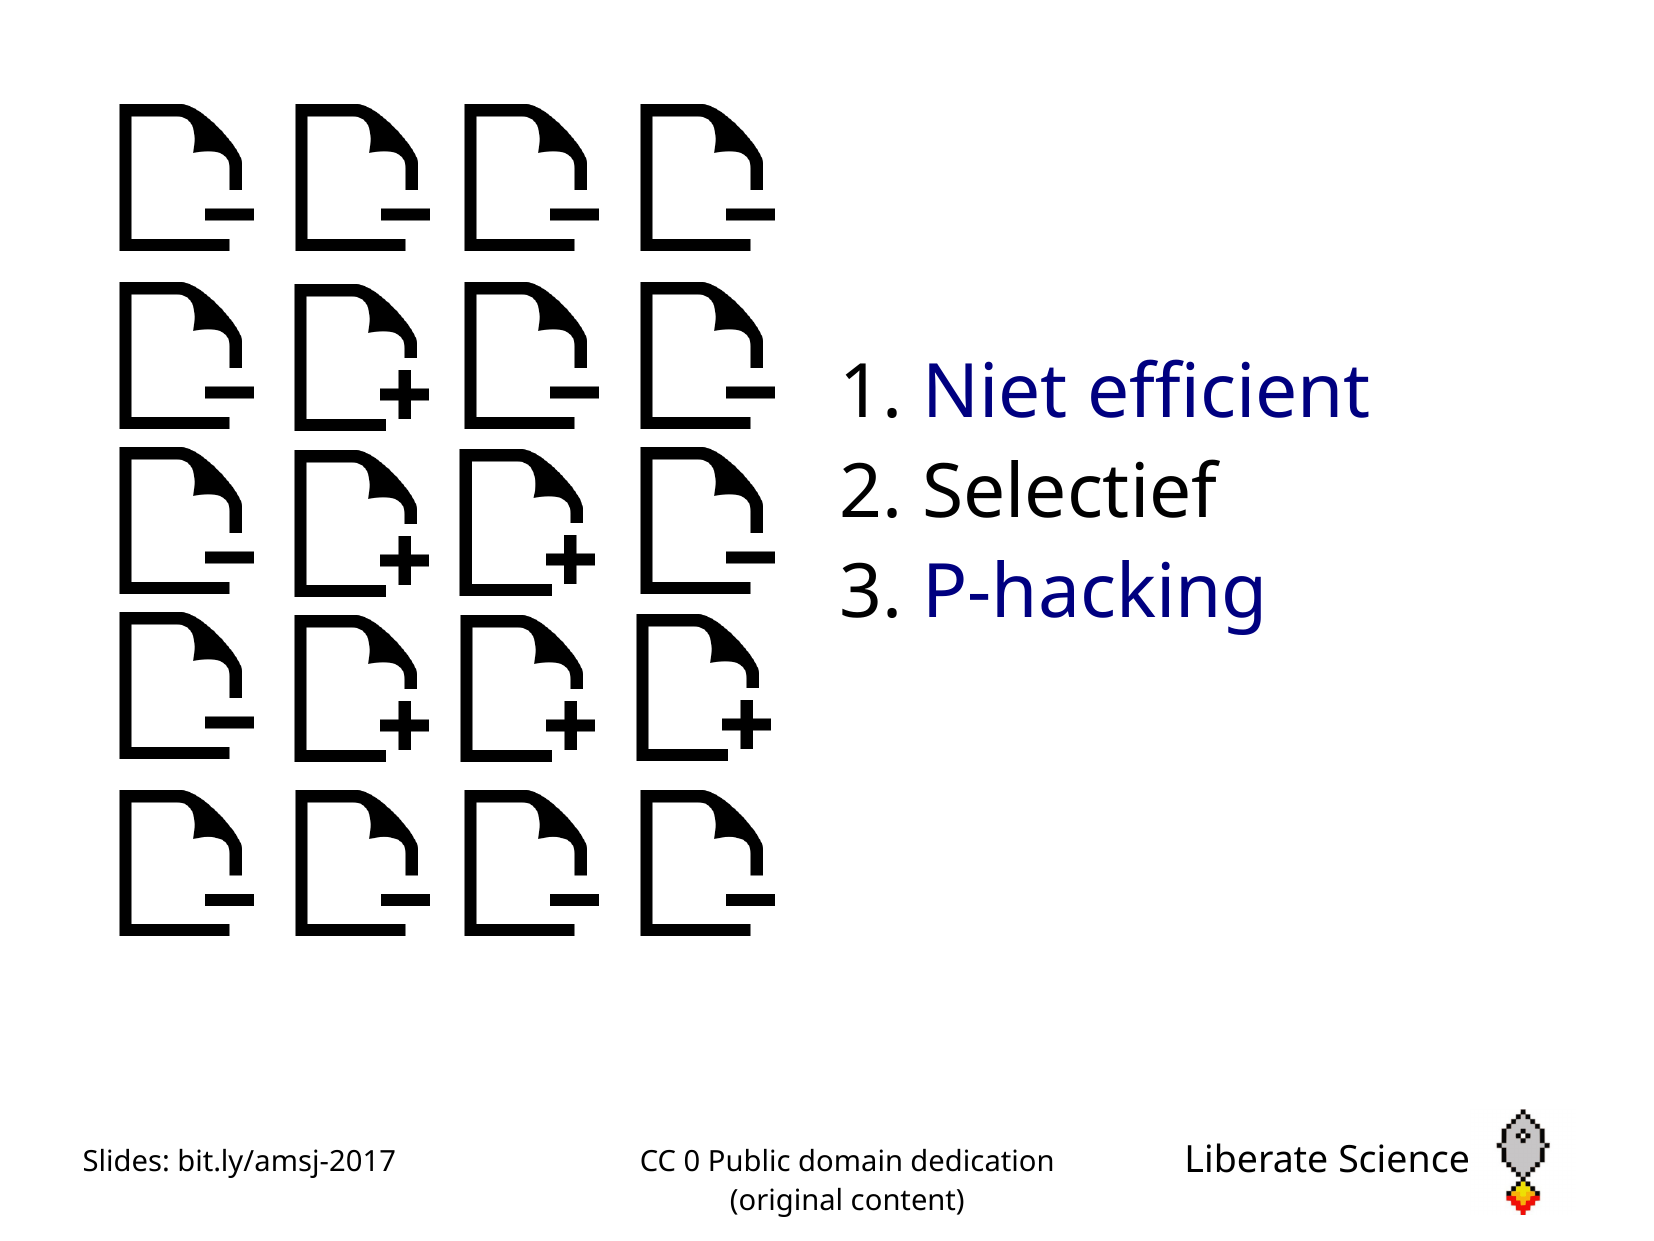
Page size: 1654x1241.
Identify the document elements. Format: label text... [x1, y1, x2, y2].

picture [113, 104, 260, 251]
picture [288, 284, 435, 431]
picture [458, 790, 605, 937]
picture [289, 104, 436, 251]
picture [113, 282, 260, 429]
picture [630, 614, 777, 762]
text_box 3. P-hacking [825, 530, 1606, 635]
picture [453, 449, 601, 597]
picture [288, 615, 435, 762]
picture [288, 450, 435, 597]
picture [634, 447, 781, 594]
picture [634, 282, 781, 429]
picture [113, 790, 260, 937]
picture [289, 790, 436, 937]
picture [113, 612, 260, 759]
picture [454, 615, 601, 762]
text_box 2. Selectief [825, 435, 1606, 530]
picture [1470, 1109, 1576, 1215]
text_box 1. Niet efficient [825, 329, 1606, 435]
picture [458, 104, 605, 251]
picture [634, 104, 781, 251]
picture [458, 282, 605, 429]
picture [113, 447, 260, 594]
picture [634, 790, 781, 937]
